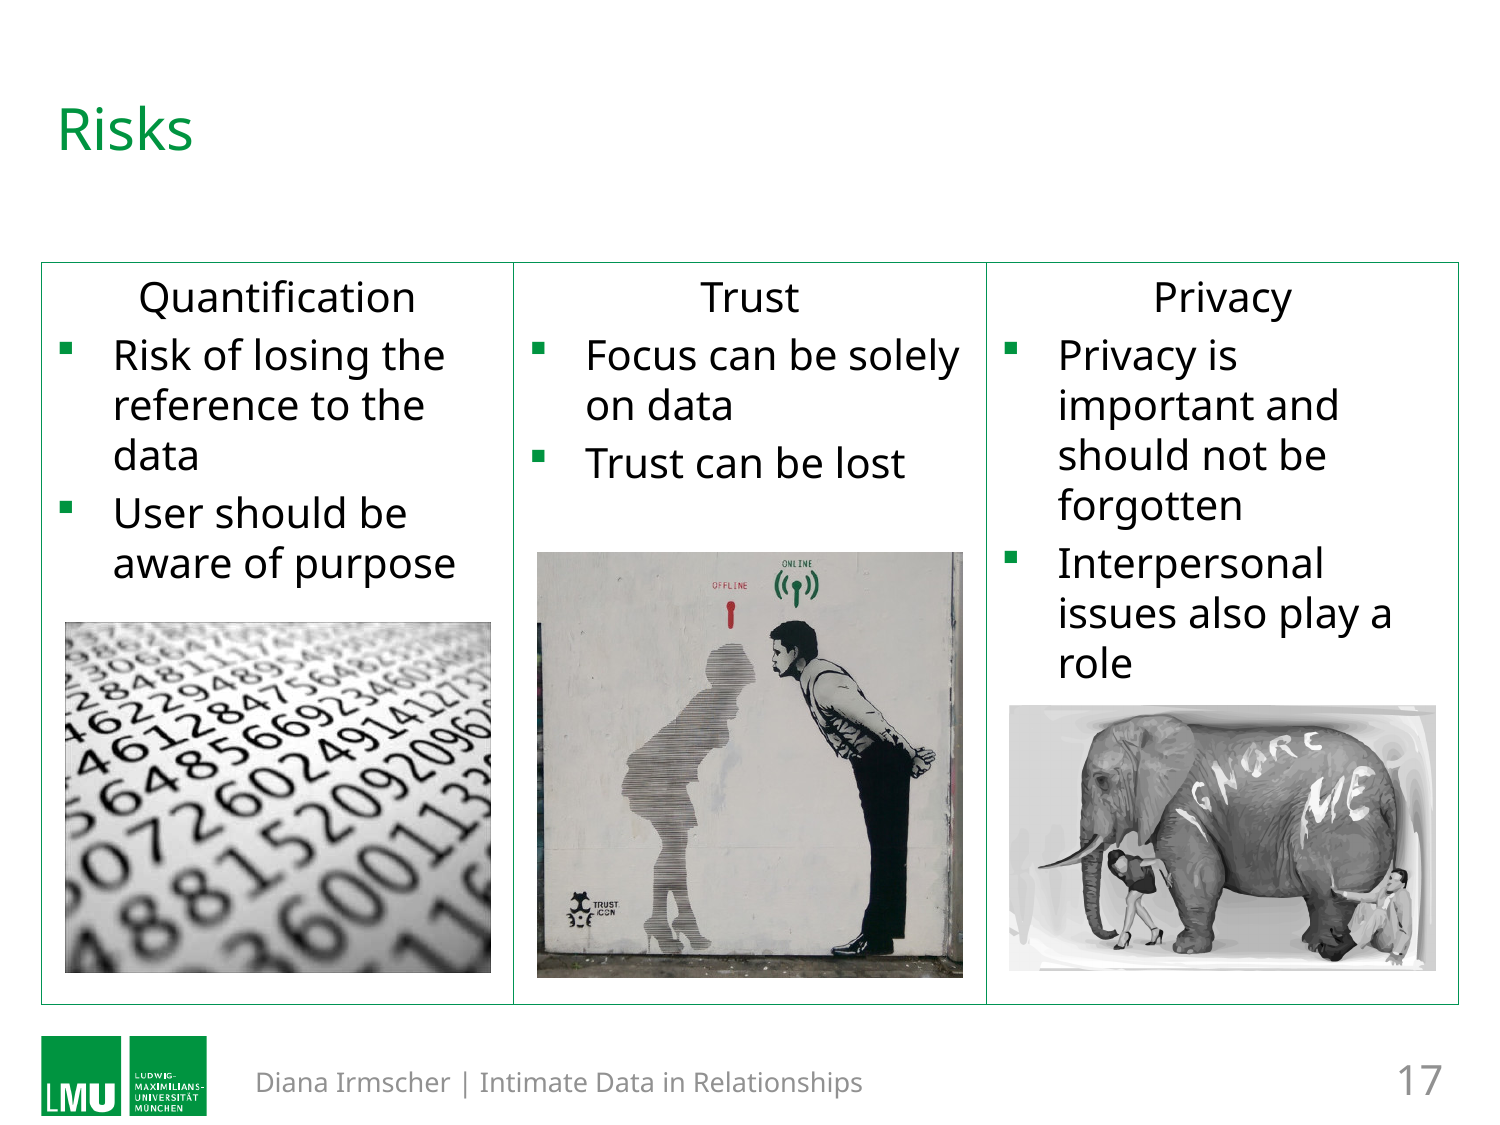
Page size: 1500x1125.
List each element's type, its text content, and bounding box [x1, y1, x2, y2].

picture [537, 552, 963, 978]
picture [65, 622, 491, 973]
footer Diana Irmscher | Intimate Data in Relationships [240, 1046, 963, 1117]
title Risks [41, 37, 1459, 217]
list Trust Focus can be solely on data Trust can be lost [514, 262, 987, 1005]
list Privacy Privacy is important and should not be forgotten Interpersonal issues also play a role [987, 262, 1459, 1005]
slide_number 20 [1014, 1046, 1459, 1117]
picture [1009, 705, 1436, 971]
list Quantification Risk of losing the reference to the data User should be aware of purpose [41, 262, 514, 1005]
